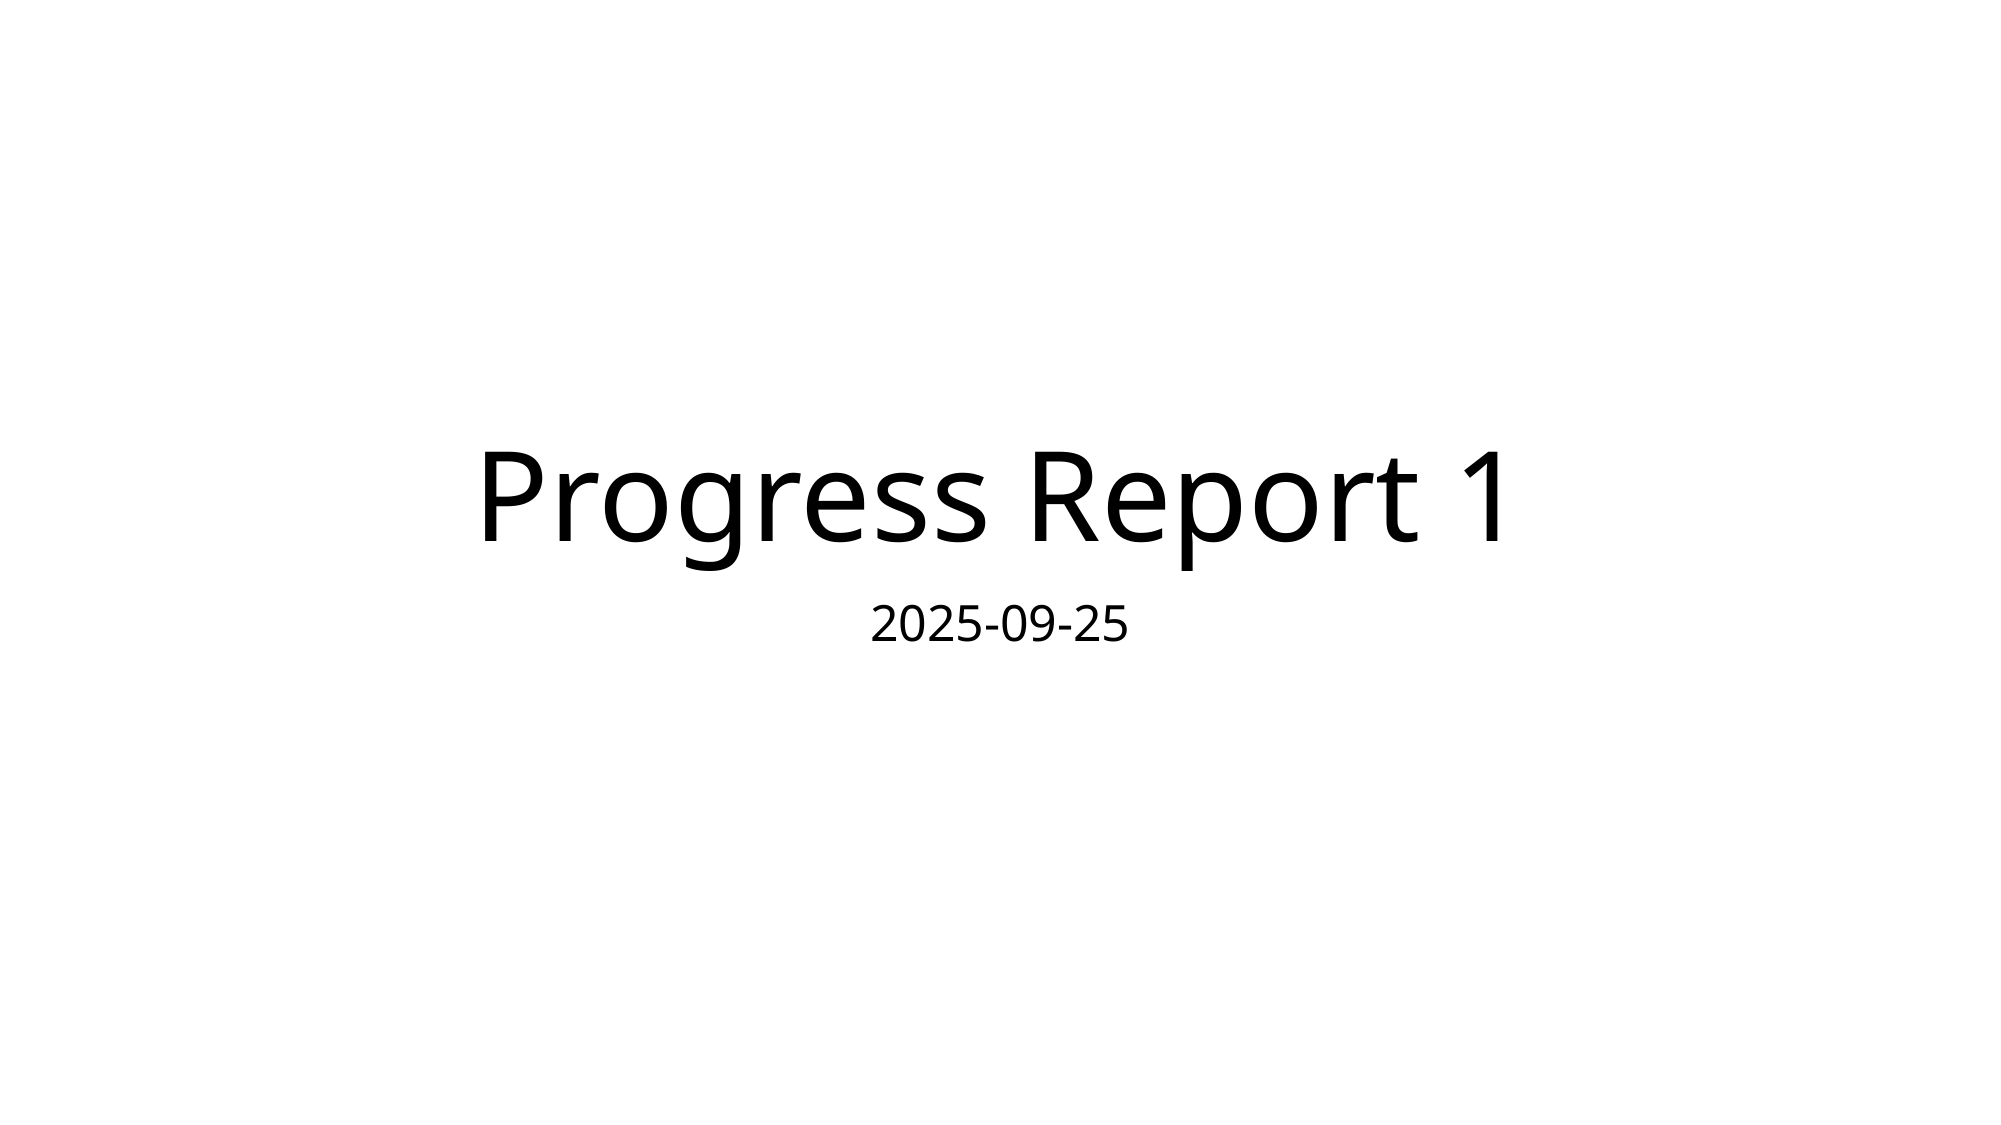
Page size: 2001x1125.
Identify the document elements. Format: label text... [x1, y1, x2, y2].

title Progress Report 1 [249, 184, 1750, 576]
subtitle 2025-09-25 [249, 590, 1750, 863]
